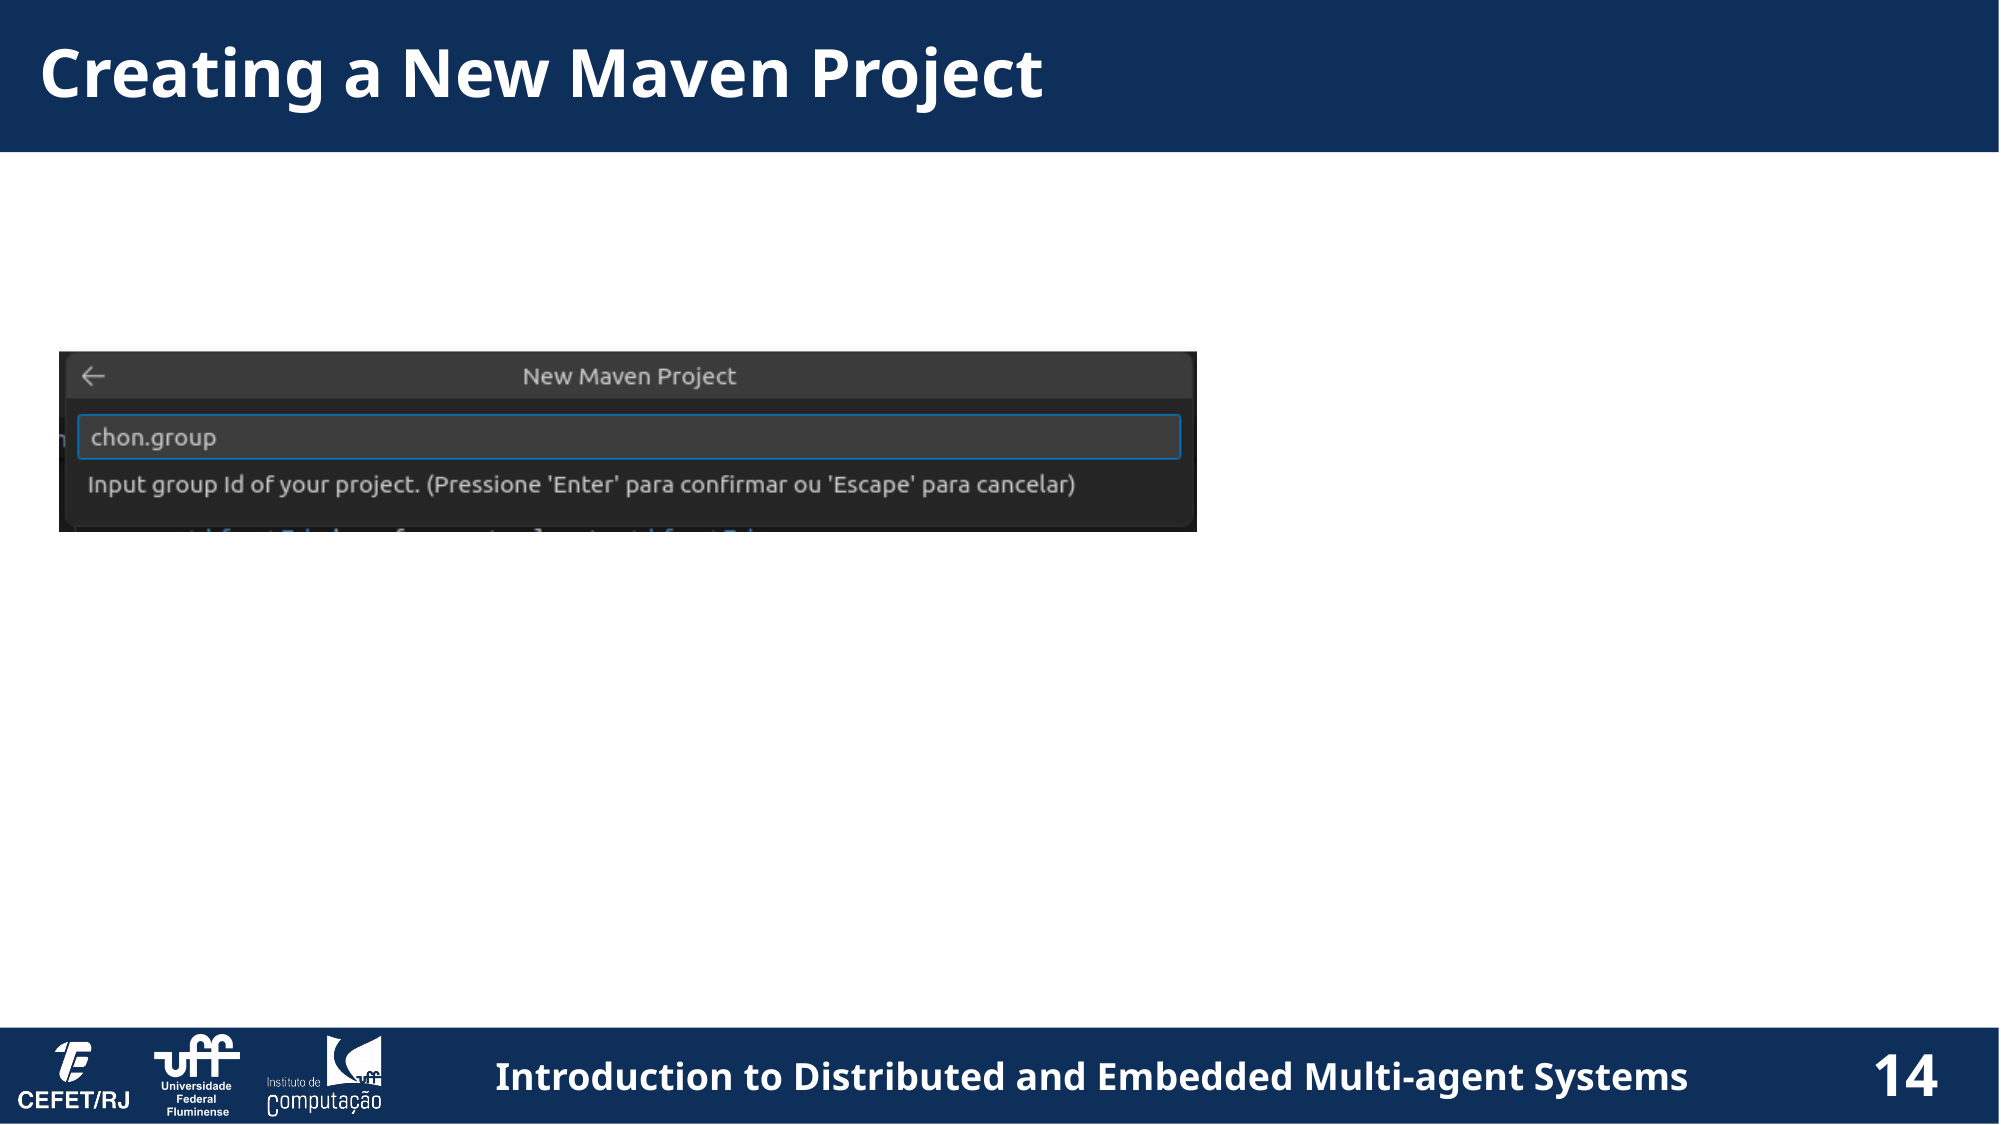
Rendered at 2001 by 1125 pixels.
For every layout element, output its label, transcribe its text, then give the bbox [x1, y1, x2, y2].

picture [18, 1021, 129, 1125]
picture [153, 1033, 241, 1121]
picture [265, 1033, 383, 1117]
picture [59, 347, 1197, 532]
text_box Creating a New Maven Project [25, 23, 1999, 119]
